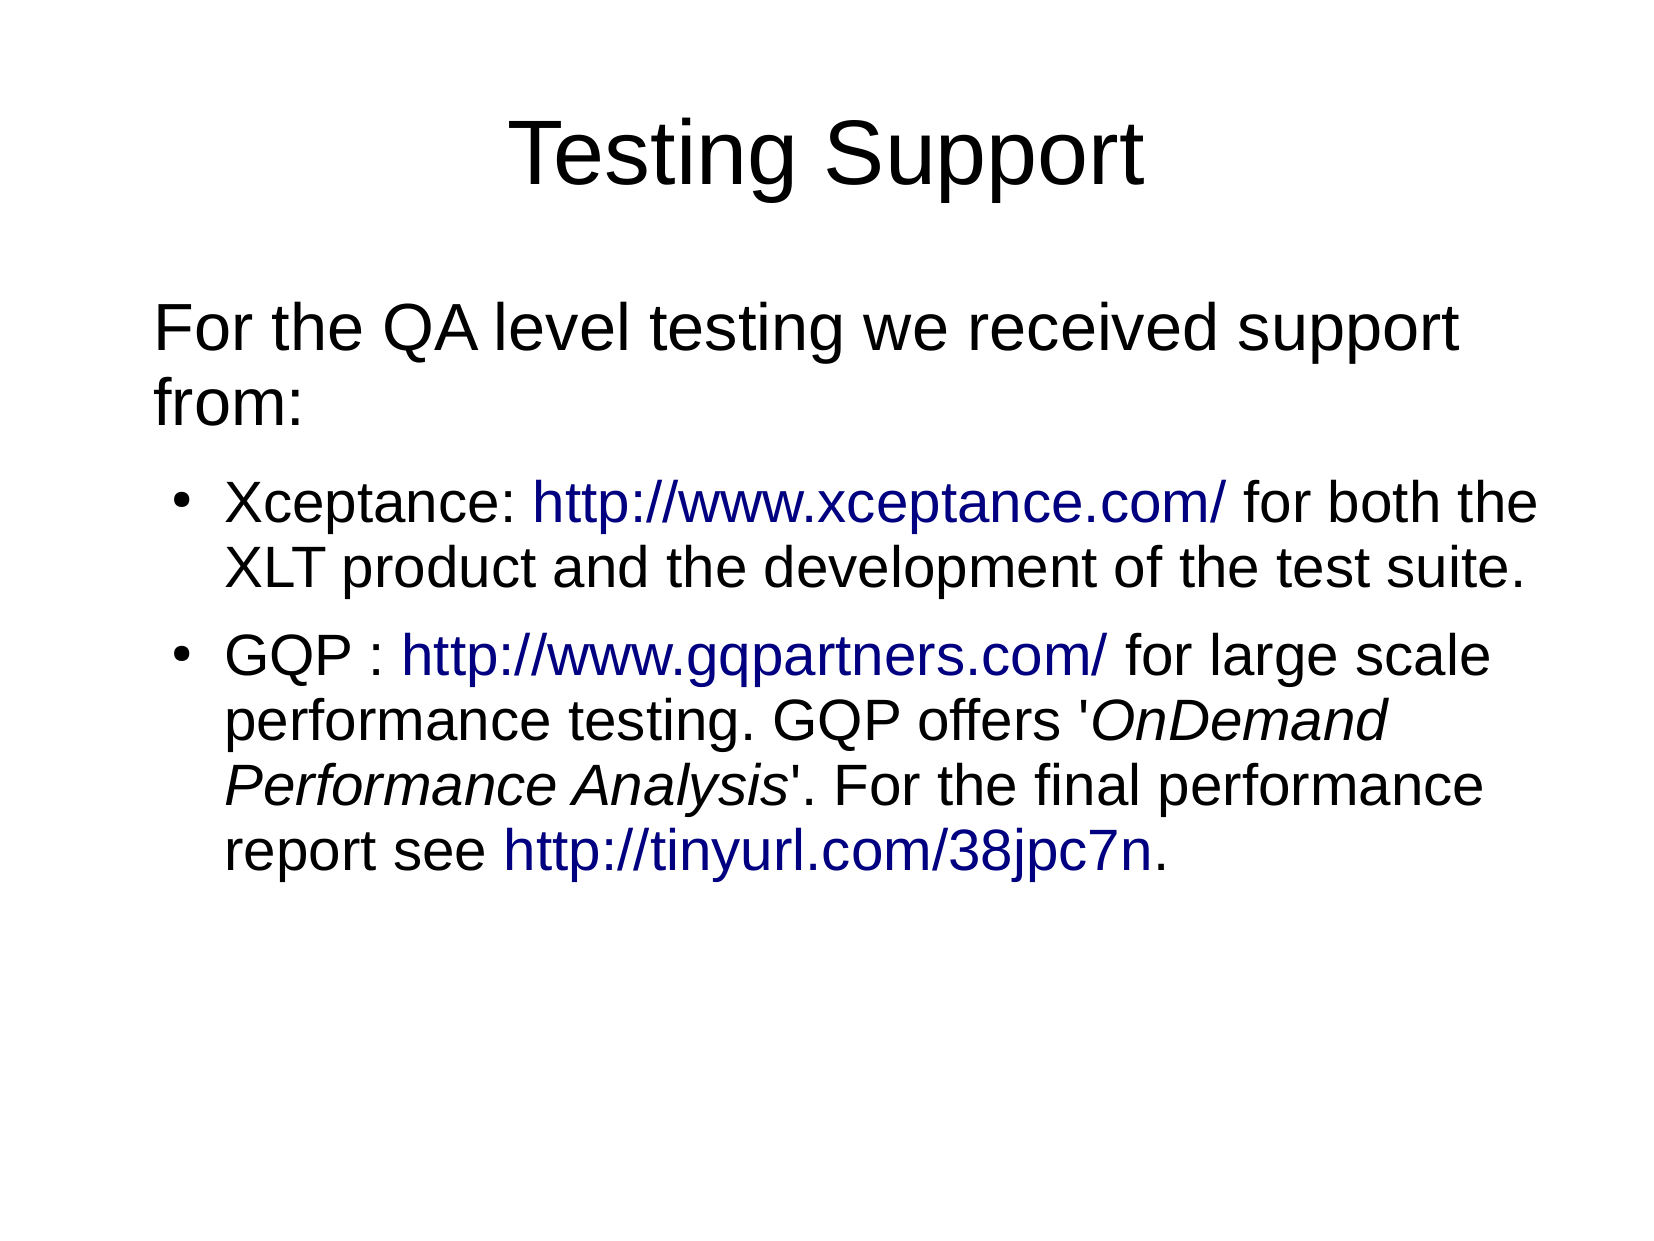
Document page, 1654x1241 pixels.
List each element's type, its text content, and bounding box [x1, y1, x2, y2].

list For the QA level testing we received support from: Xceptance: http://www.xceptance.com/ for both the XLT product and the development of the test suite. GQP : http://www.gqpartners.com/ for large scale performance testing. GQP offers 'OnDemand Performance Analysis'. For the final performance report see http://tinyurl.com/38jpc7n. [82, 290, 1571, 1094]
title Testing Support [82, 56, 1571, 250]
